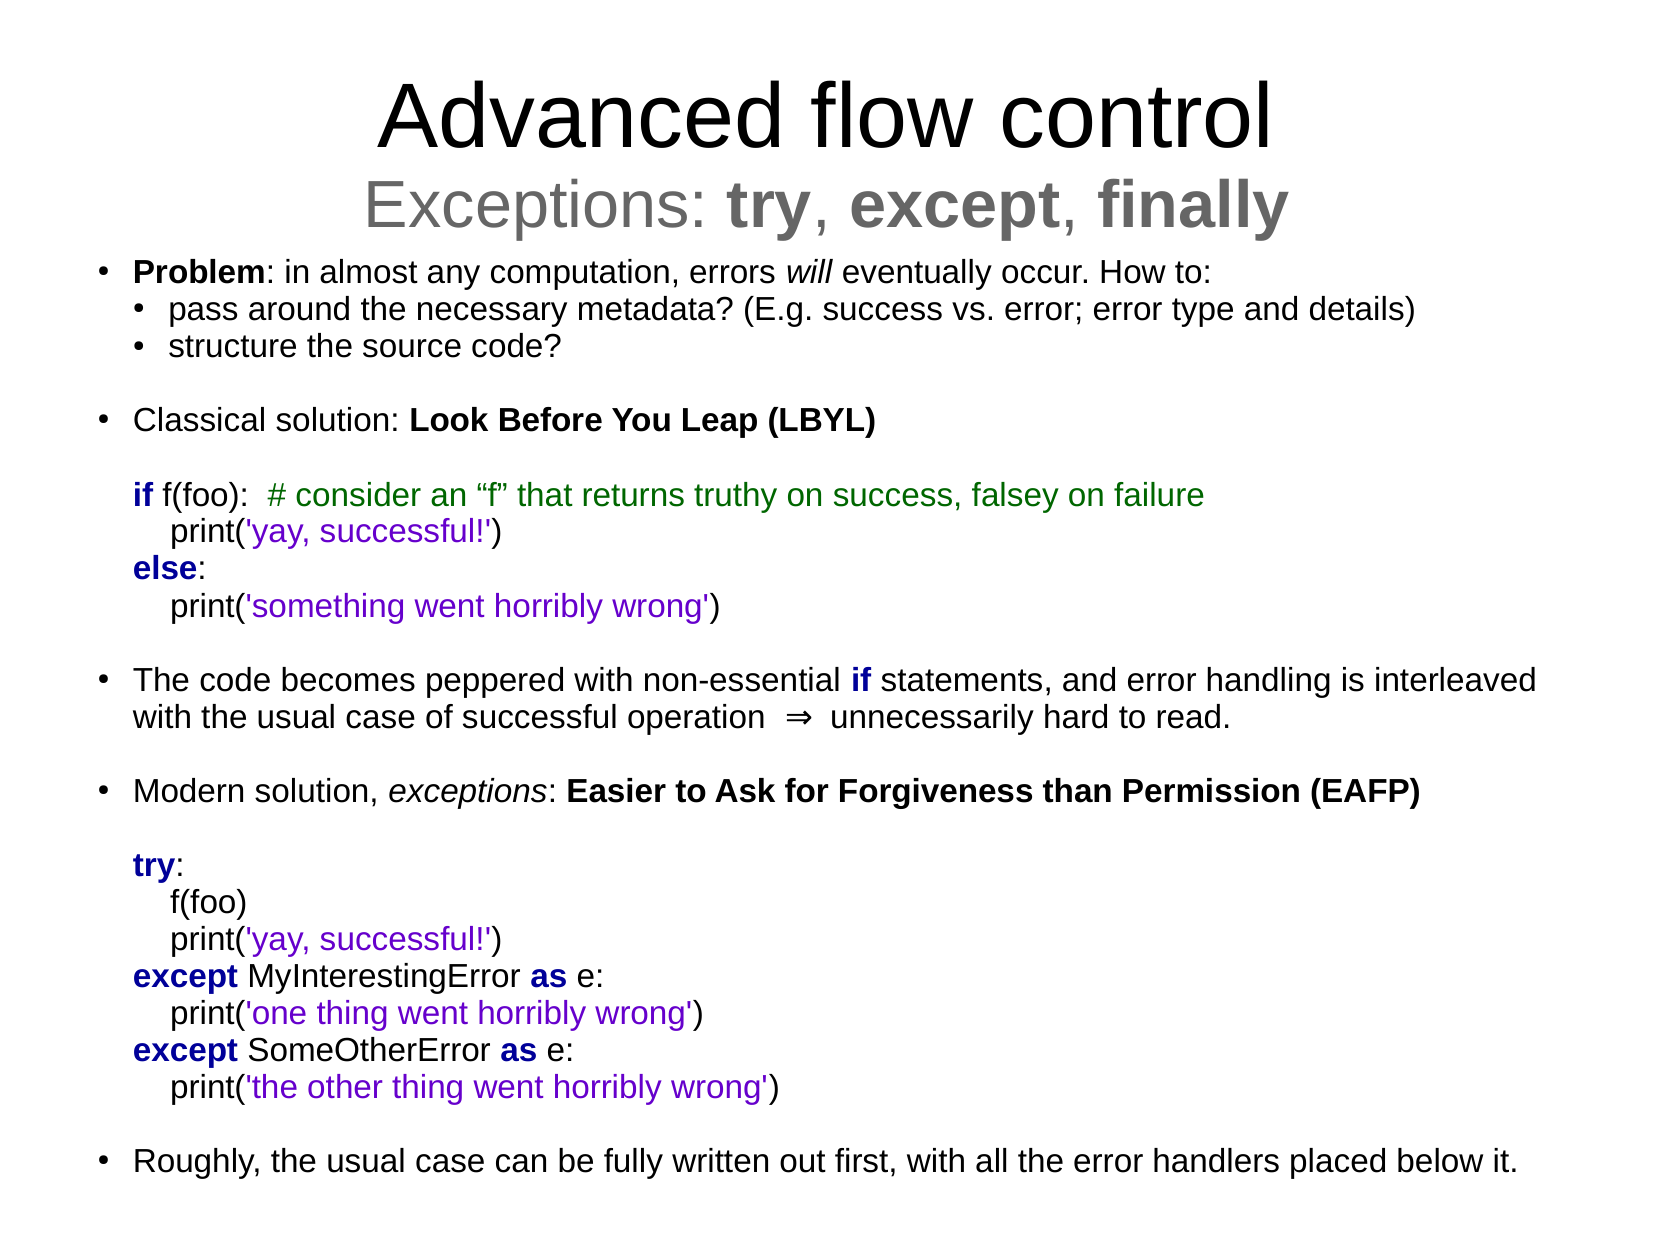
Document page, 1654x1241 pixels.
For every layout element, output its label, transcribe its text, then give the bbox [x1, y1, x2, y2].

title Advanced flow control Exceptions: try, except, finally [82, 49, 1571, 257]
text_box Problem: in almost any computation, errors will eventually occur. How to: pass around the necessary metadata? (E.g. success vs. error; error type and details) structure the source code? Classical solution: Look Before You Leap (LBYL) if f(foo): # consider an “f” that returns truthy on success, falsey on failure print('yay, successful!') else: print('something went horribly wrong') The code becomes peppered with non-essential if statements, and error handling is interleaved with the usual case of successful operation ⇒ unnecessarily hard to read. Modern solution, exceptions: Easier to Ask for Forgiveness than Permission (EAFP) try: f(foo) print('yay, successful!') except MyInterestingError as e: print('one thing went horribly wrong') except SomeOtherError as e: print('the other thing went horribly wrong') Roughly, the usual case can be fully written out first, with all the error handlers placed below it. [82, 246, 1561, 1199]
